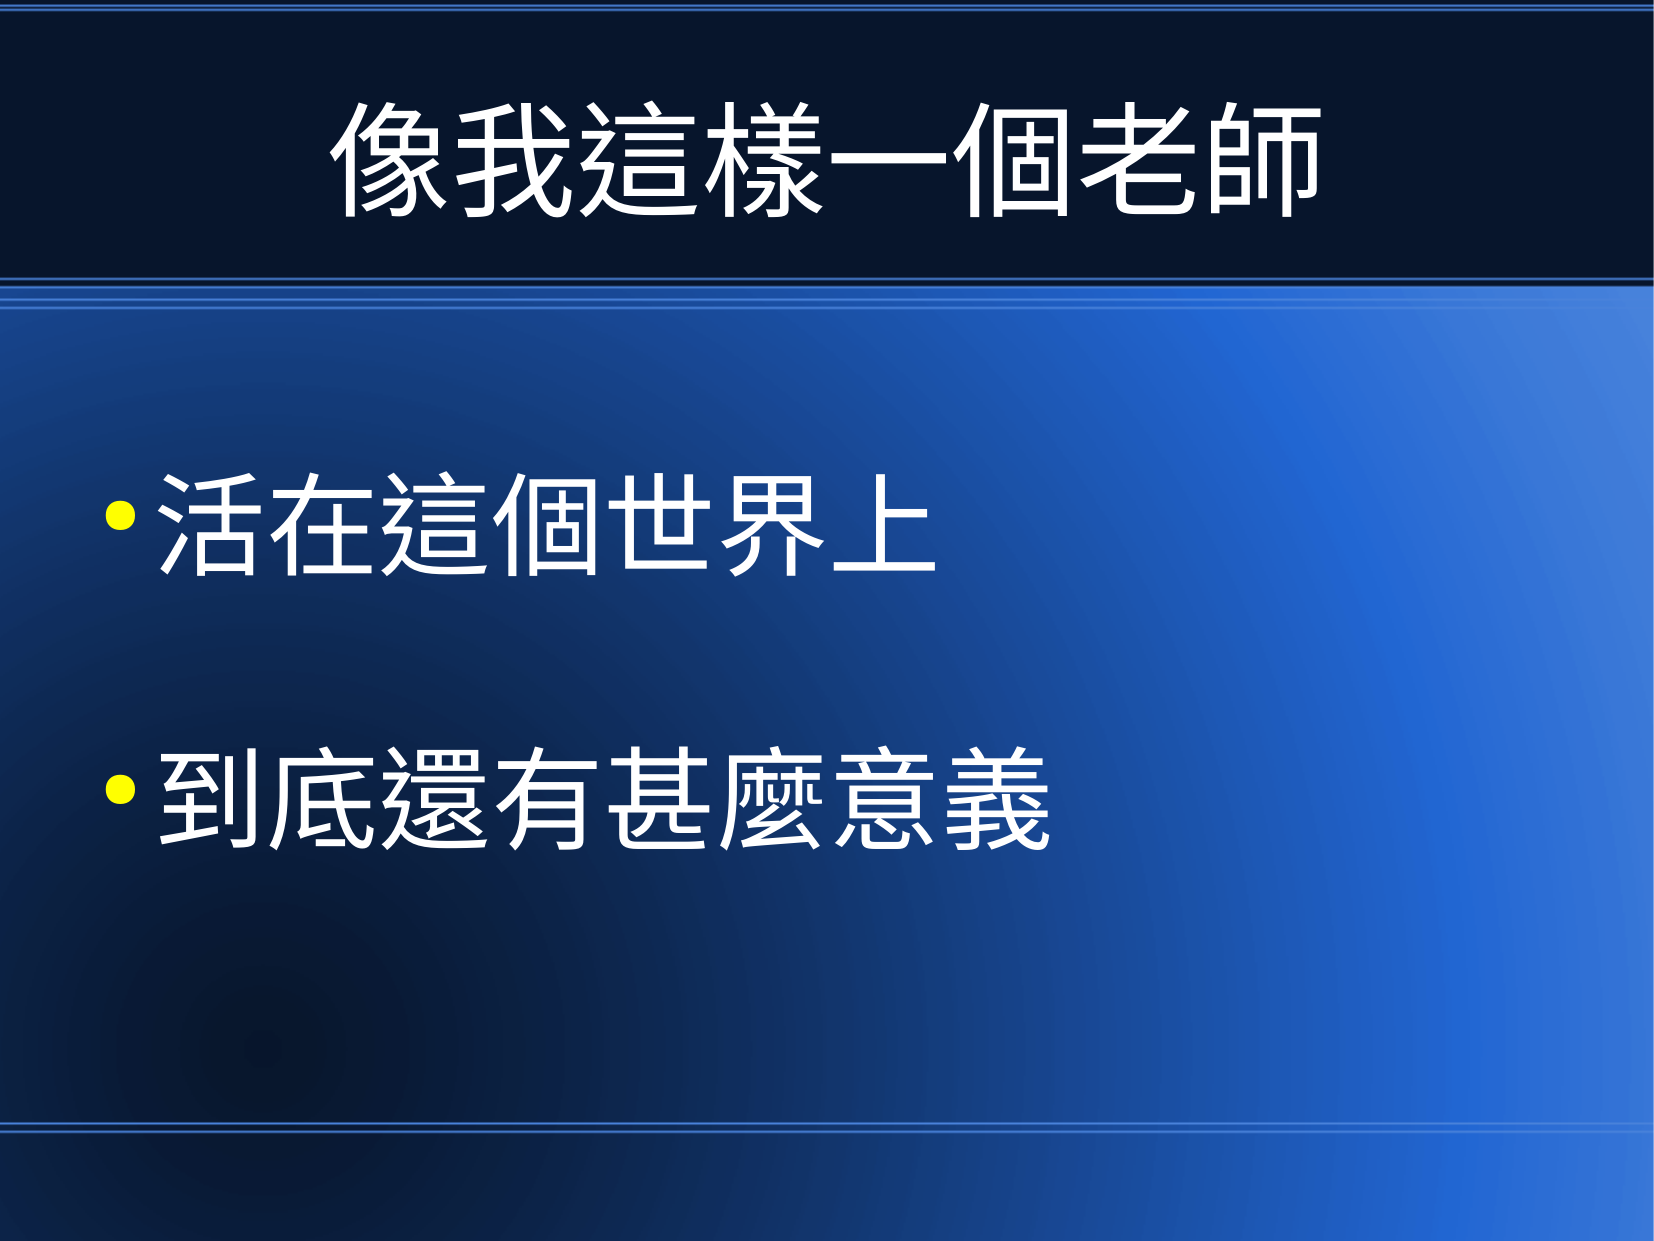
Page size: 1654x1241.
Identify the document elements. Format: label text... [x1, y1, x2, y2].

list 活在這個世界上 到底還有甚麼意義 [82, 355, 1571, 1241]
title 像我這樣一個老師 [82, 49, 1571, 257]
picture [0, 0, 1654, 1241]
